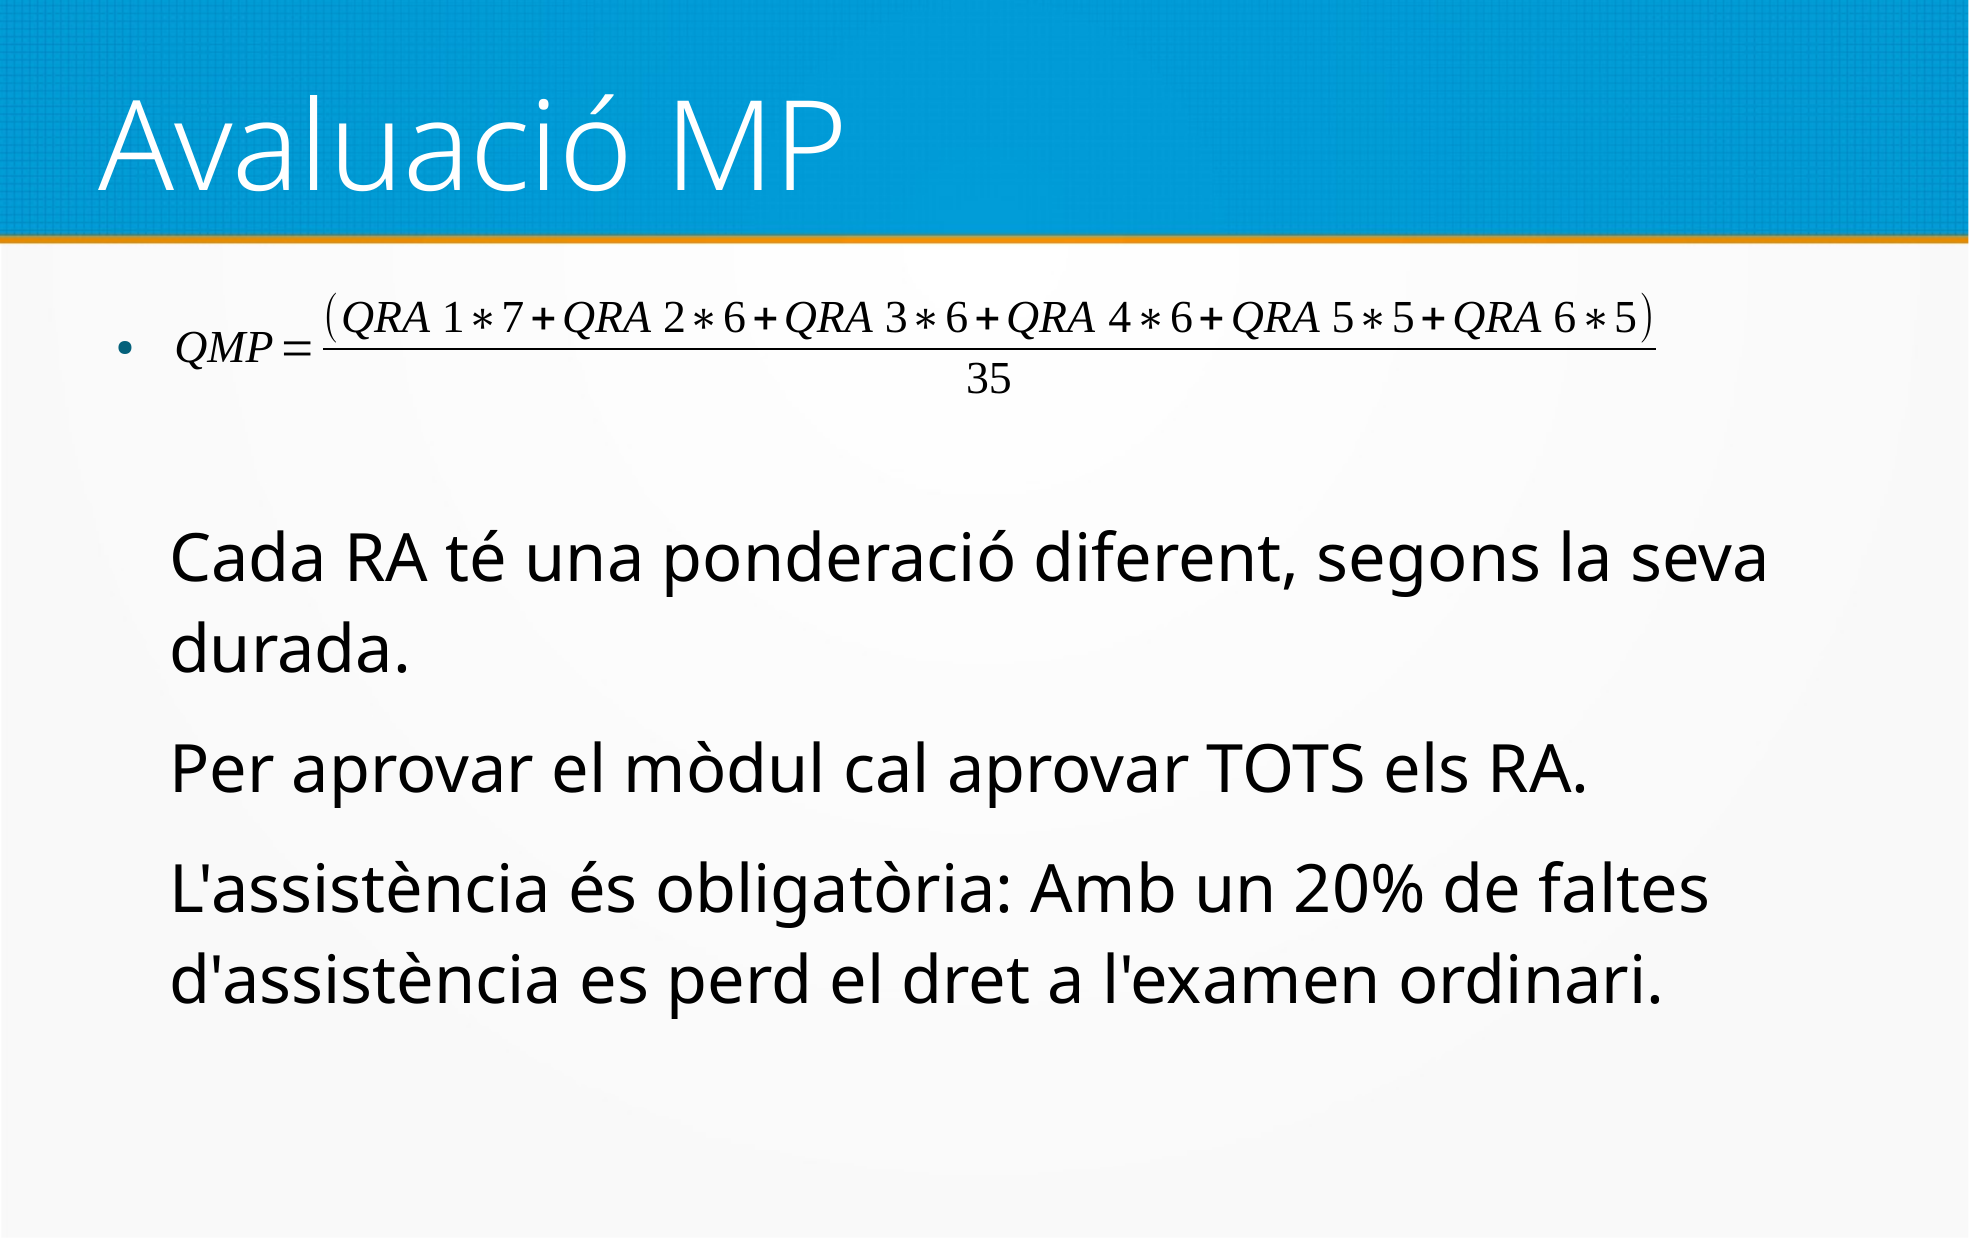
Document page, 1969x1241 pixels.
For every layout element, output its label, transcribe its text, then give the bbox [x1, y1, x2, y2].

title Avaluació MP [98, 19, 1870, 227]
list Cada RA té una ponderació diferent, segons la seva durada. Per aprovar el mòdul cal aprovar TOTS els RA. L'assistència és obligatòria: Amb un 20% de faltes d'assistència es perd el dret a l'examen ordinari. [98, 315, 1861, 1081]
picture [0, 233, 1969, 1241]
chart [174, 290, 1659, 404]
